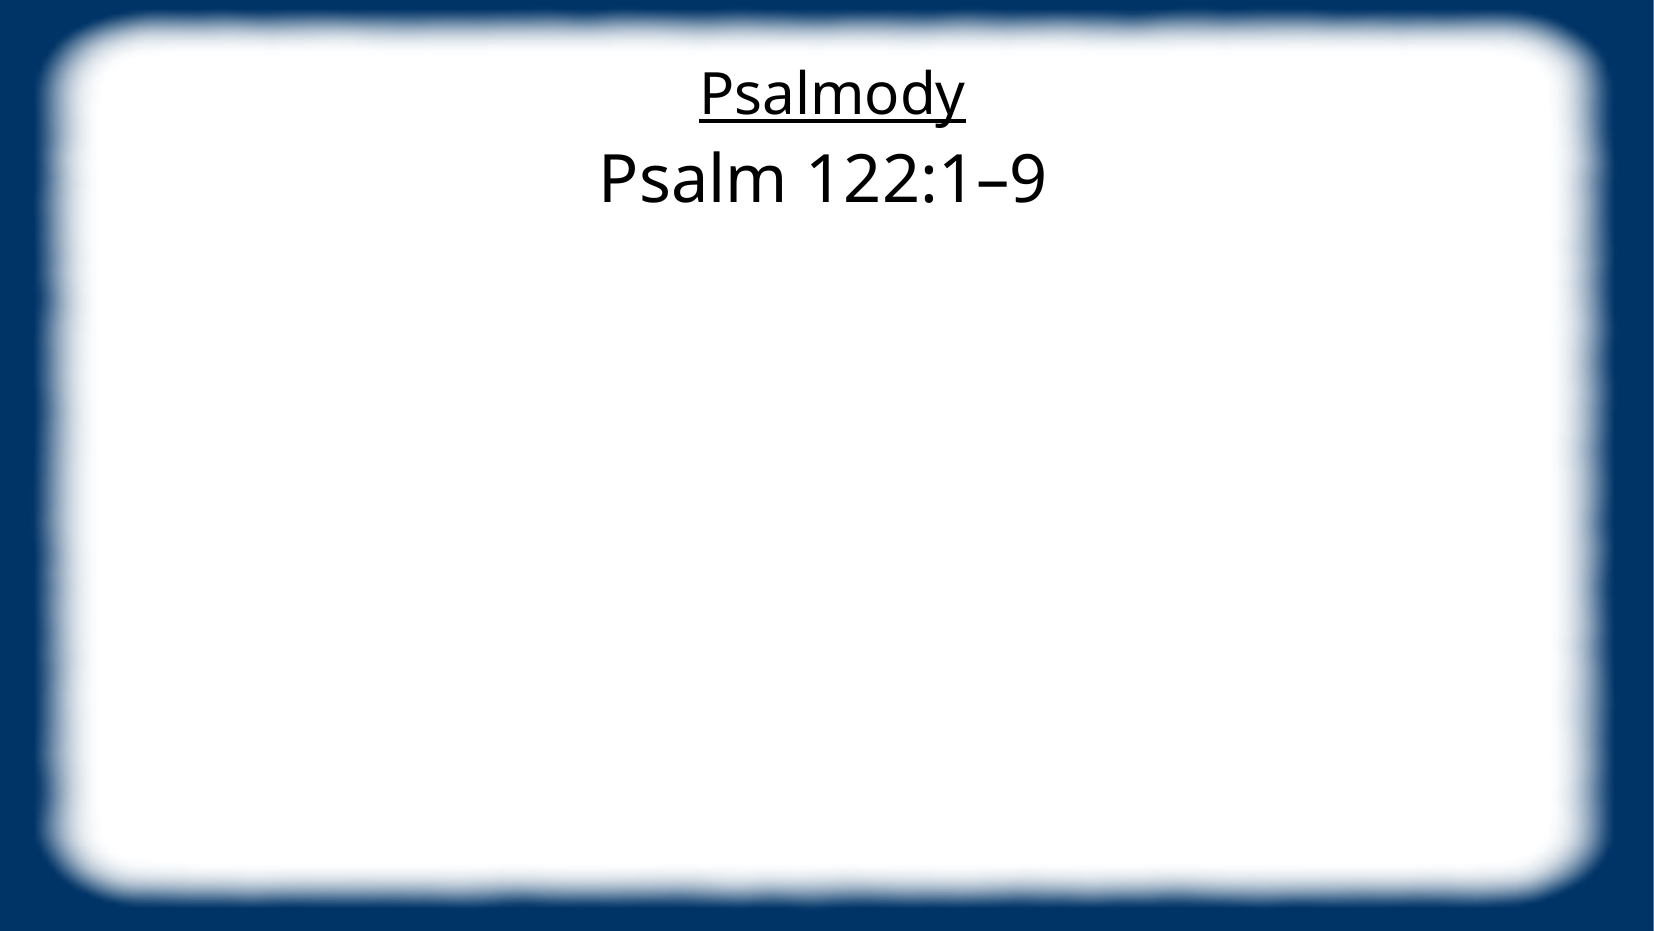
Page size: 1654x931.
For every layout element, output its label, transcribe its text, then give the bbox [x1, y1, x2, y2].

text_box Psalmody Psalm 122:1–9 [105, 45, 1561, 226]
picture [0, 0, 1654, 931]
